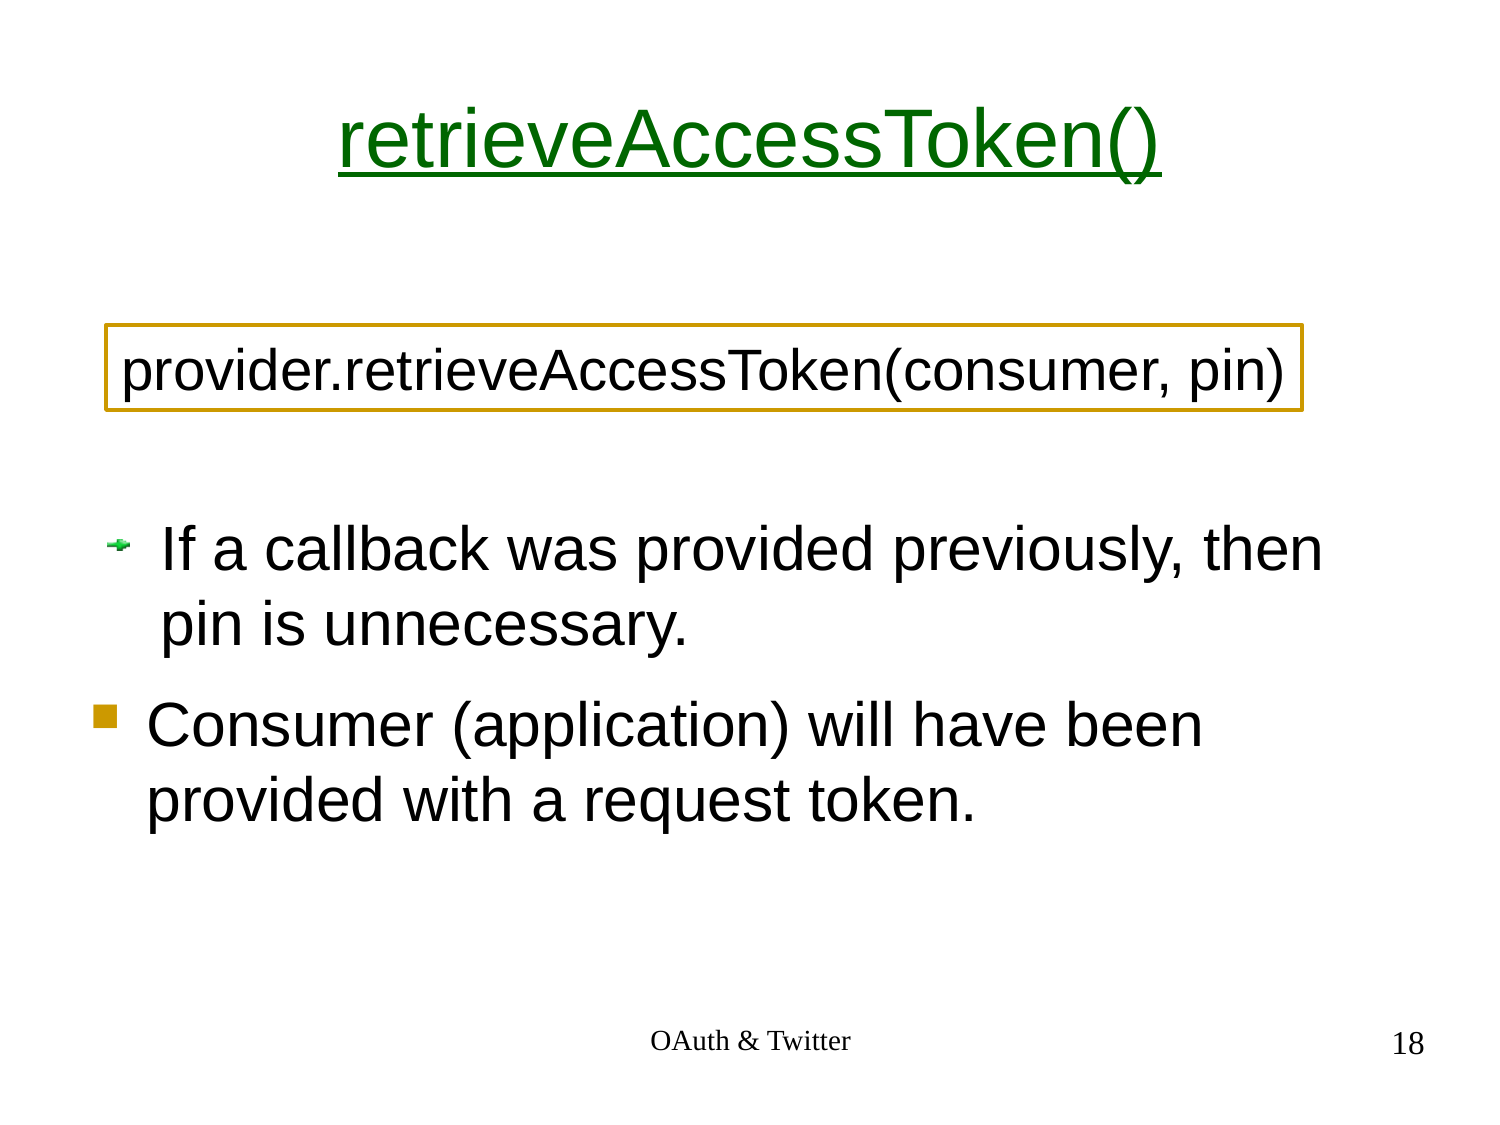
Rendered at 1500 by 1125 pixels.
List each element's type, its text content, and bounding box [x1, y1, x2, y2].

title retrieveAccessToken() [75, 45, 1425, 233]
list If a callback was provided previously, then pin is unnecessary. Consumer (application) will have been provided with a request token. [75, 500, 1425, 1006]
text_box provider.retrieveAccessToken(consumer, pin) [106, 324, 1302, 410]
